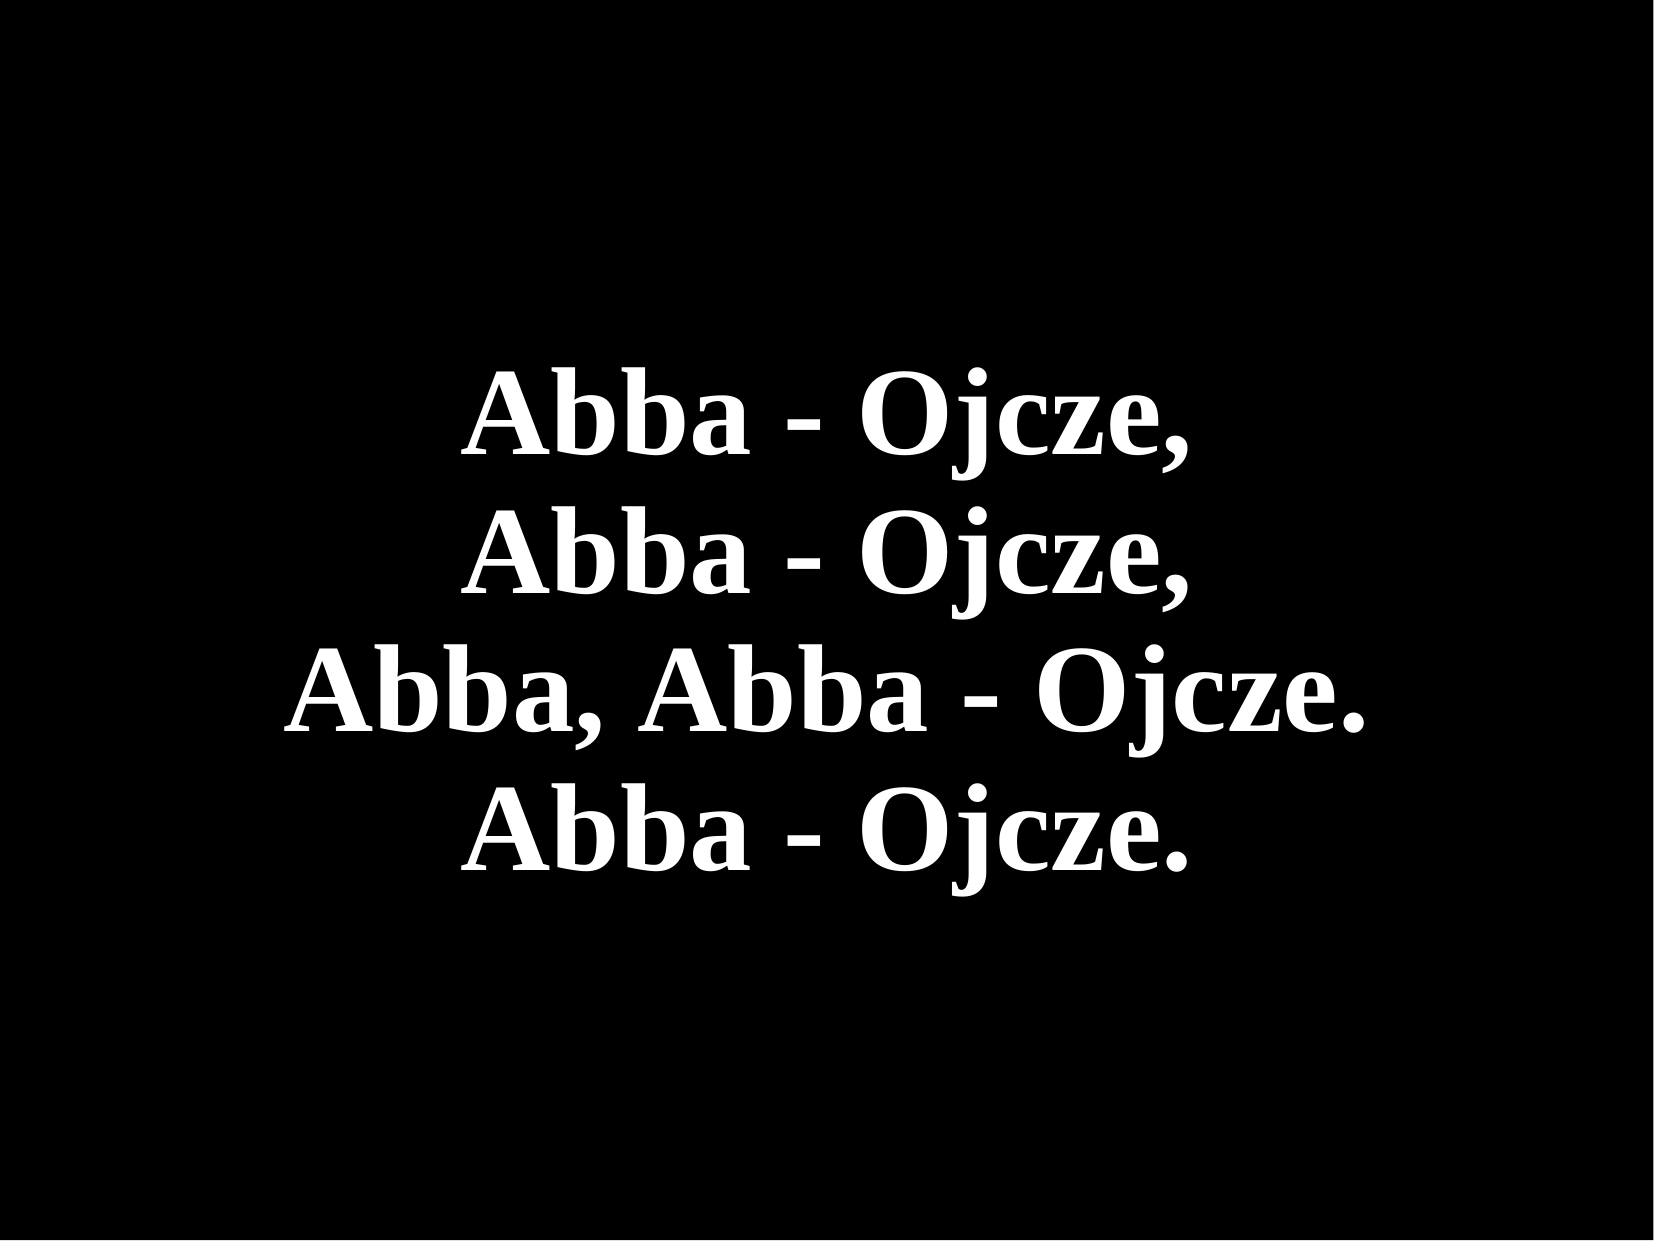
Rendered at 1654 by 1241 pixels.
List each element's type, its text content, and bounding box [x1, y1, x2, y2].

title Abba - Ojcze, Abba - Ojcze, Abba, Abba - Ojcze. Abba - Ojcze. [0, 0, 1654, 1241]
